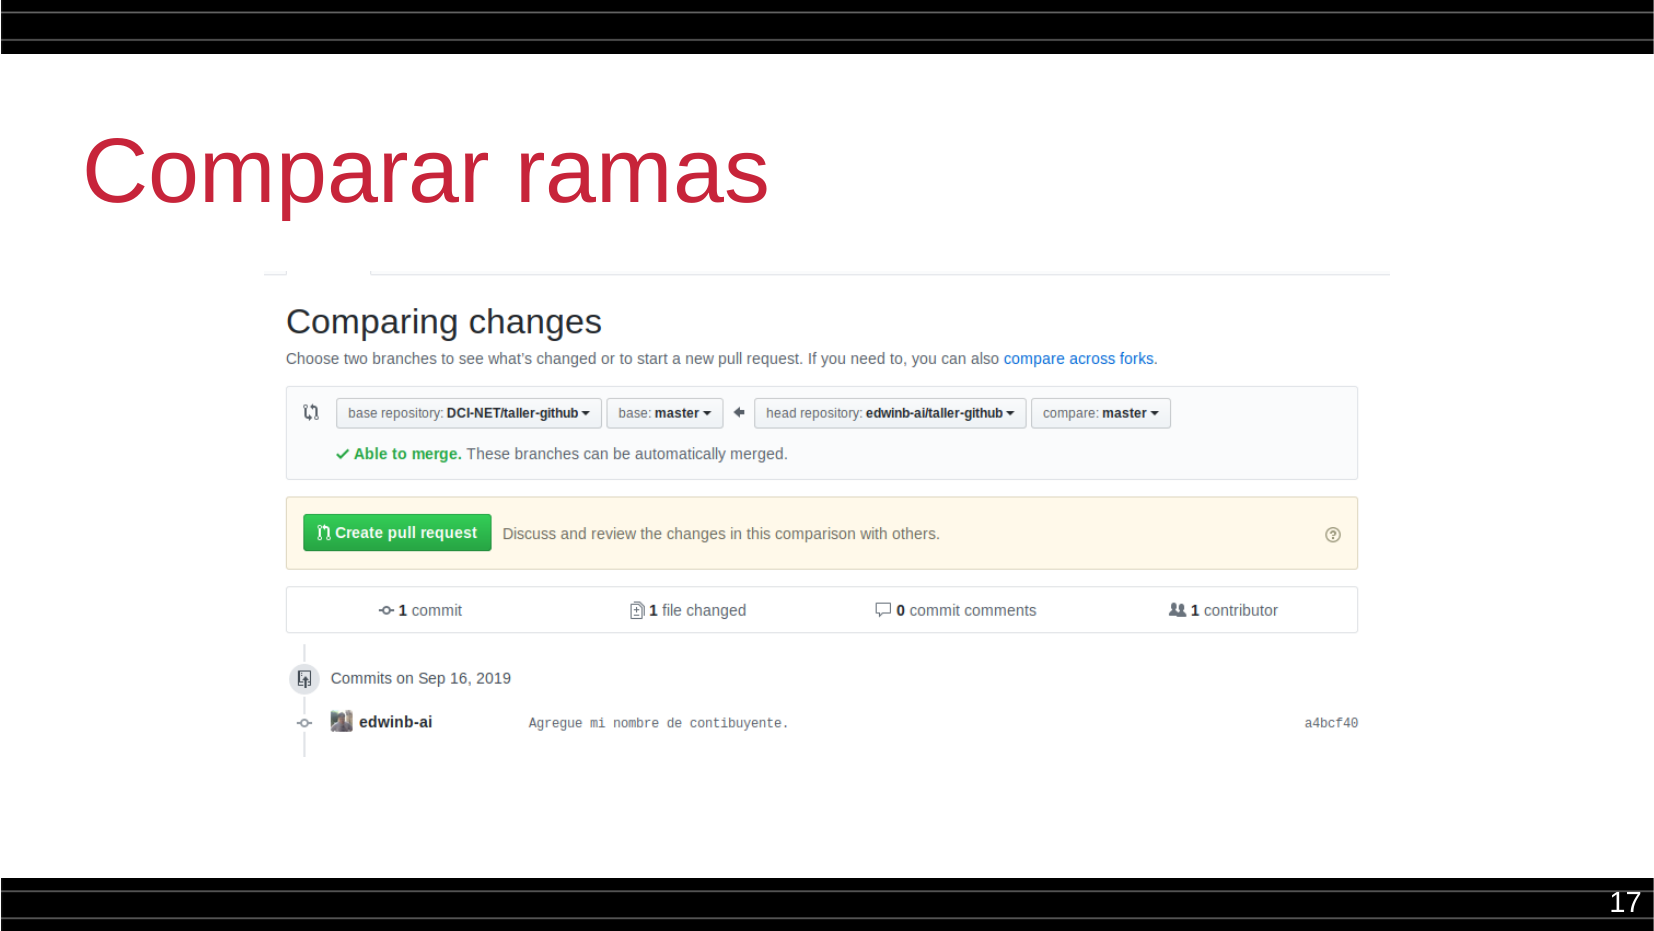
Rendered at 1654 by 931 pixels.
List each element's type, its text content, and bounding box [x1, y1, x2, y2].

picture [1, 878, 1654, 931]
title Comparar ramas [82, 92, 1571, 249]
picture [264, 271, 1390, 757]
picture [1, 0, 1654, 54]
